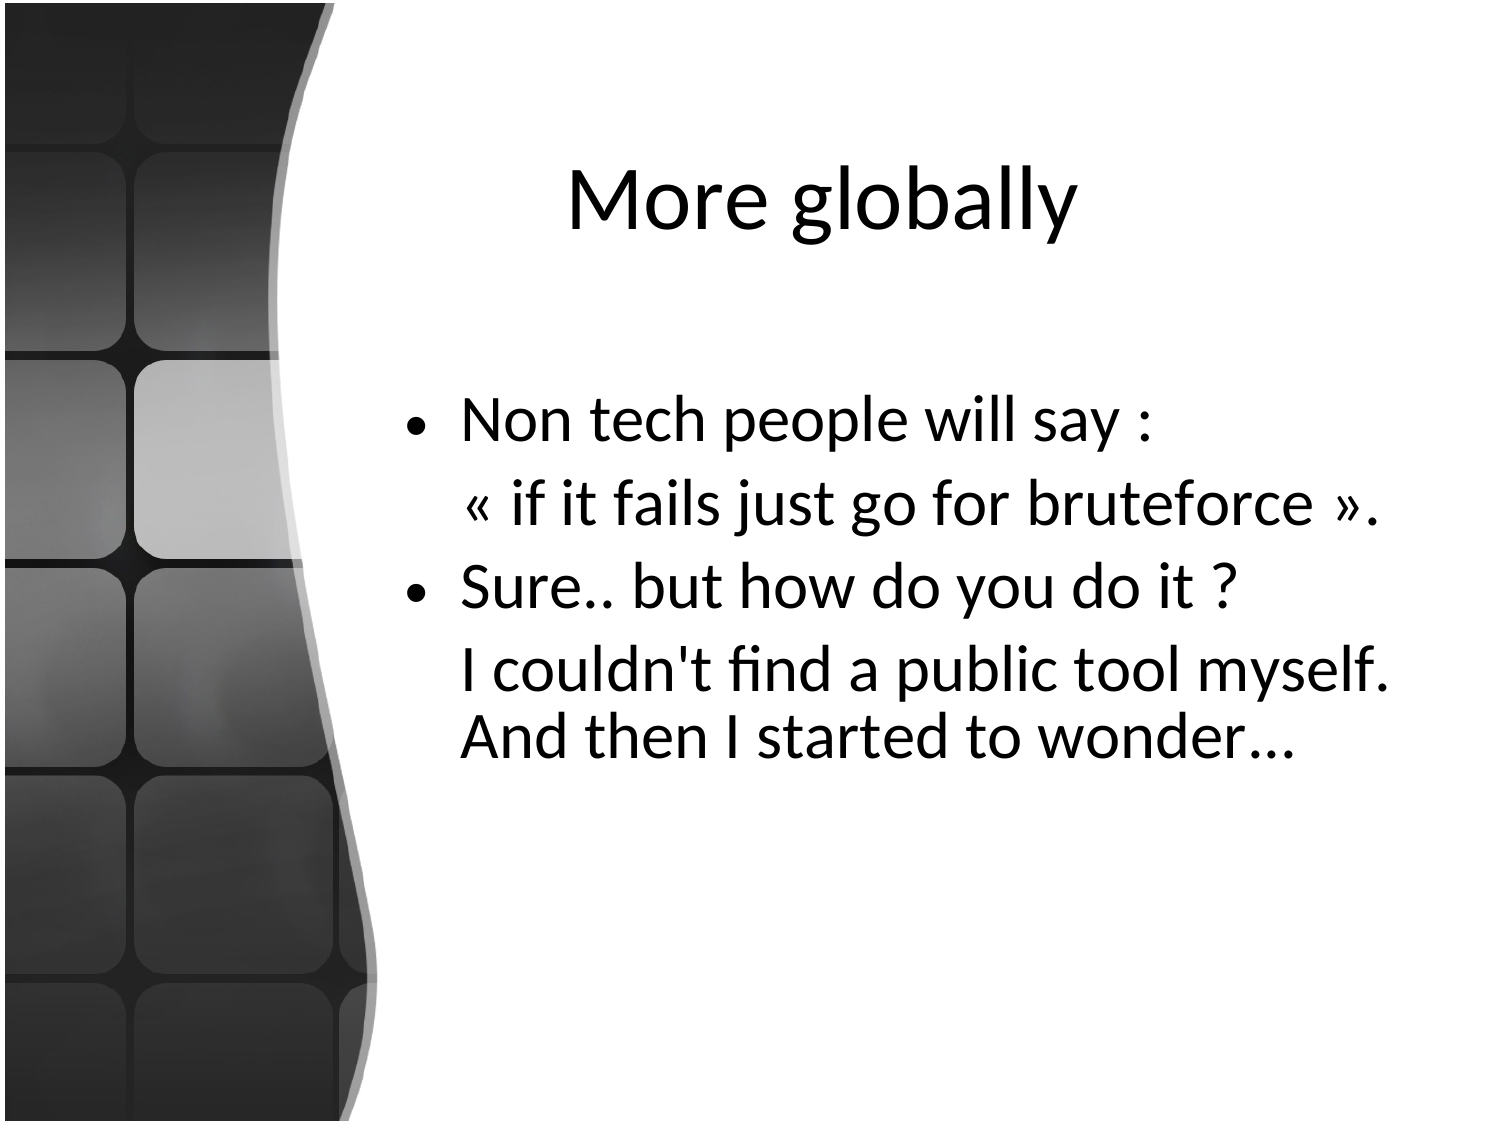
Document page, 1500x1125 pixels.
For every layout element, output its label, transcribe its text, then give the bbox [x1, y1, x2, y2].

title More globally [147, 88, 1498, 325]
picture [0, 0, 1500, 1125]
list Non tech people will say : « if it fails just go for bruteforce ». Sure.. but how do you do it ? I couldn't find a public tool myself. And then I started to wonder... [389, 383, 1477, 1096]
